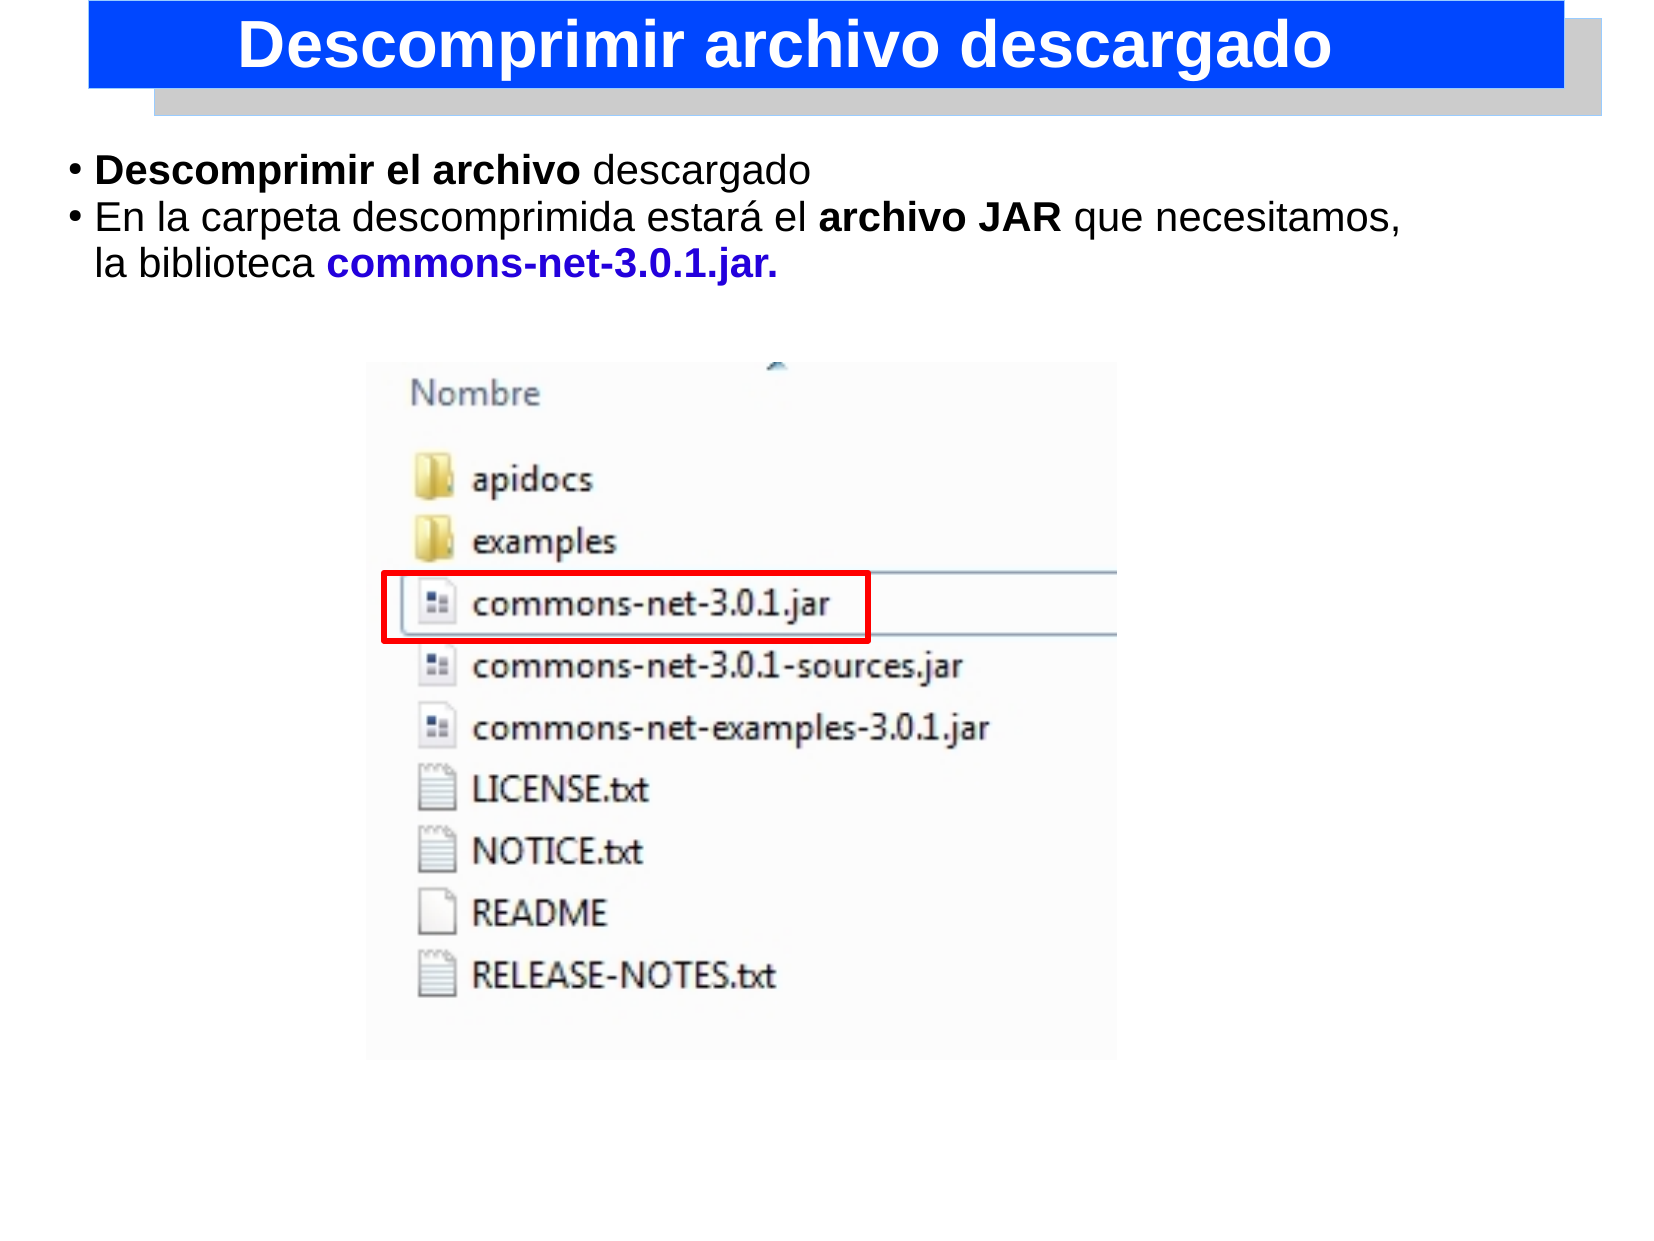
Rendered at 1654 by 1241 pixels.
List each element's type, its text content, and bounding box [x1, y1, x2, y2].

picture [366, 362, 1117, 1061]
text_box Descomprimir el archivo descargado En la carpeta descomprimida estará el archivo JAR que necesitamos, la biblioteca commons-net-3.0.1.jar. [53, 139, 1619, 298]
text_box Descomprimir archivo descargado [88, 0, 1565, 89]
text_box [154, 18, 1602, 116]
